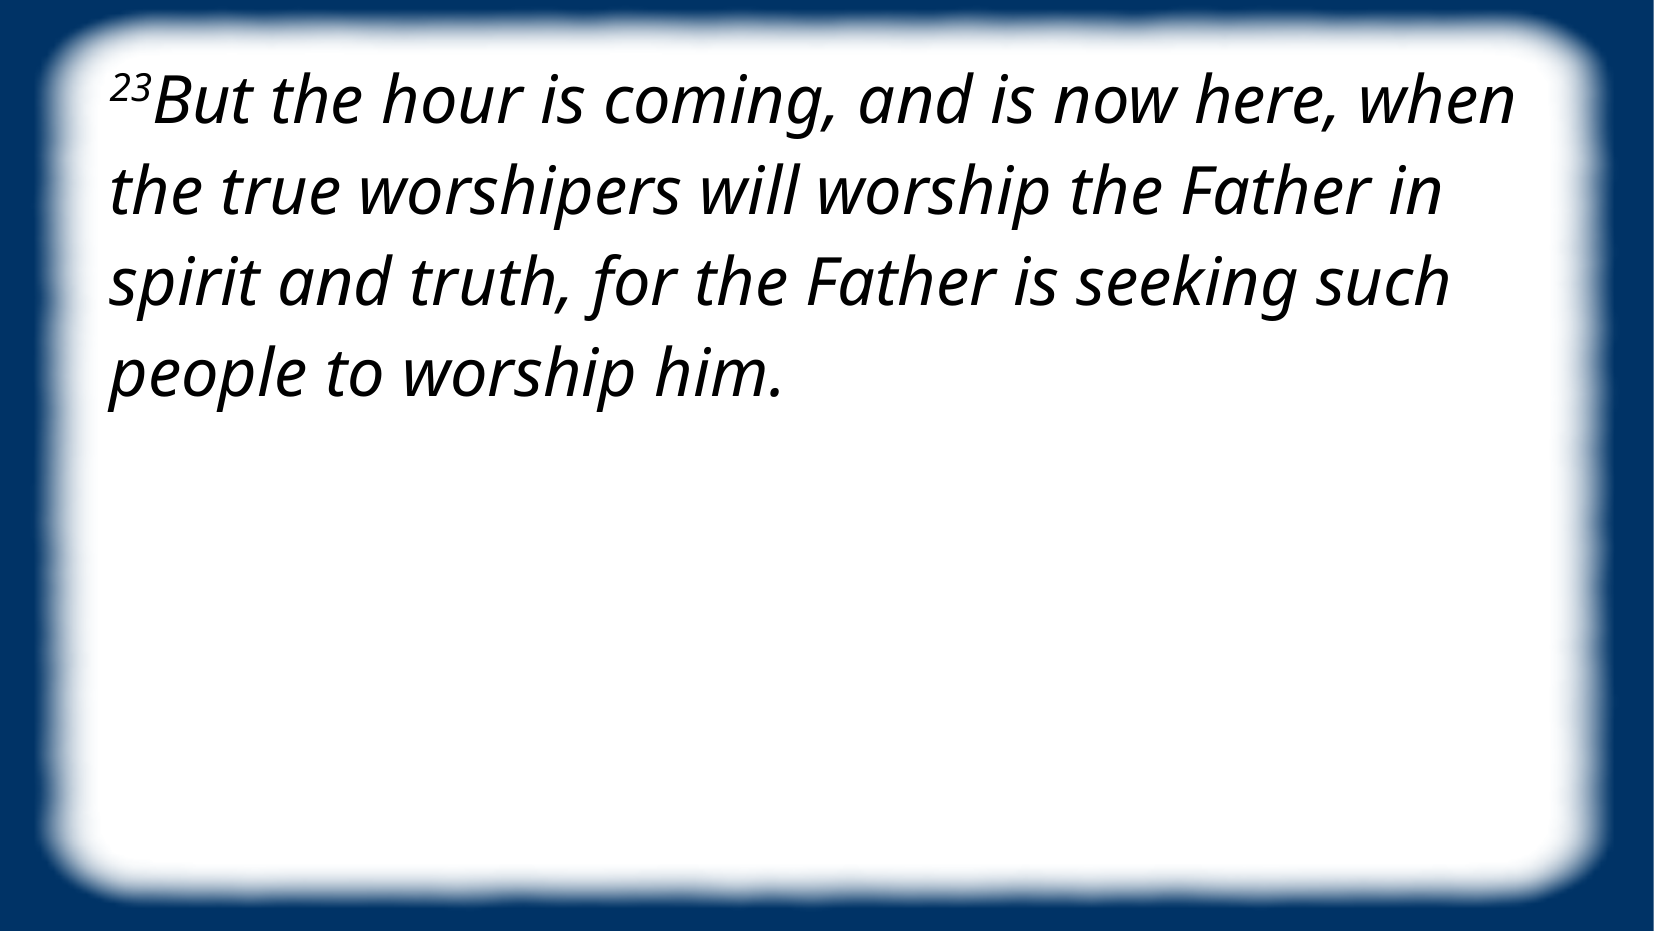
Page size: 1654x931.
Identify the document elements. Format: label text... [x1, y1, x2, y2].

text_box 23But the hour is coming, and is now here, when the true worshipers will worship the Father in spirit and truth, for the Father is seeking such people to worship him. [94, 45, 1565, 466]
picture [0, 0, 1654, 931]
